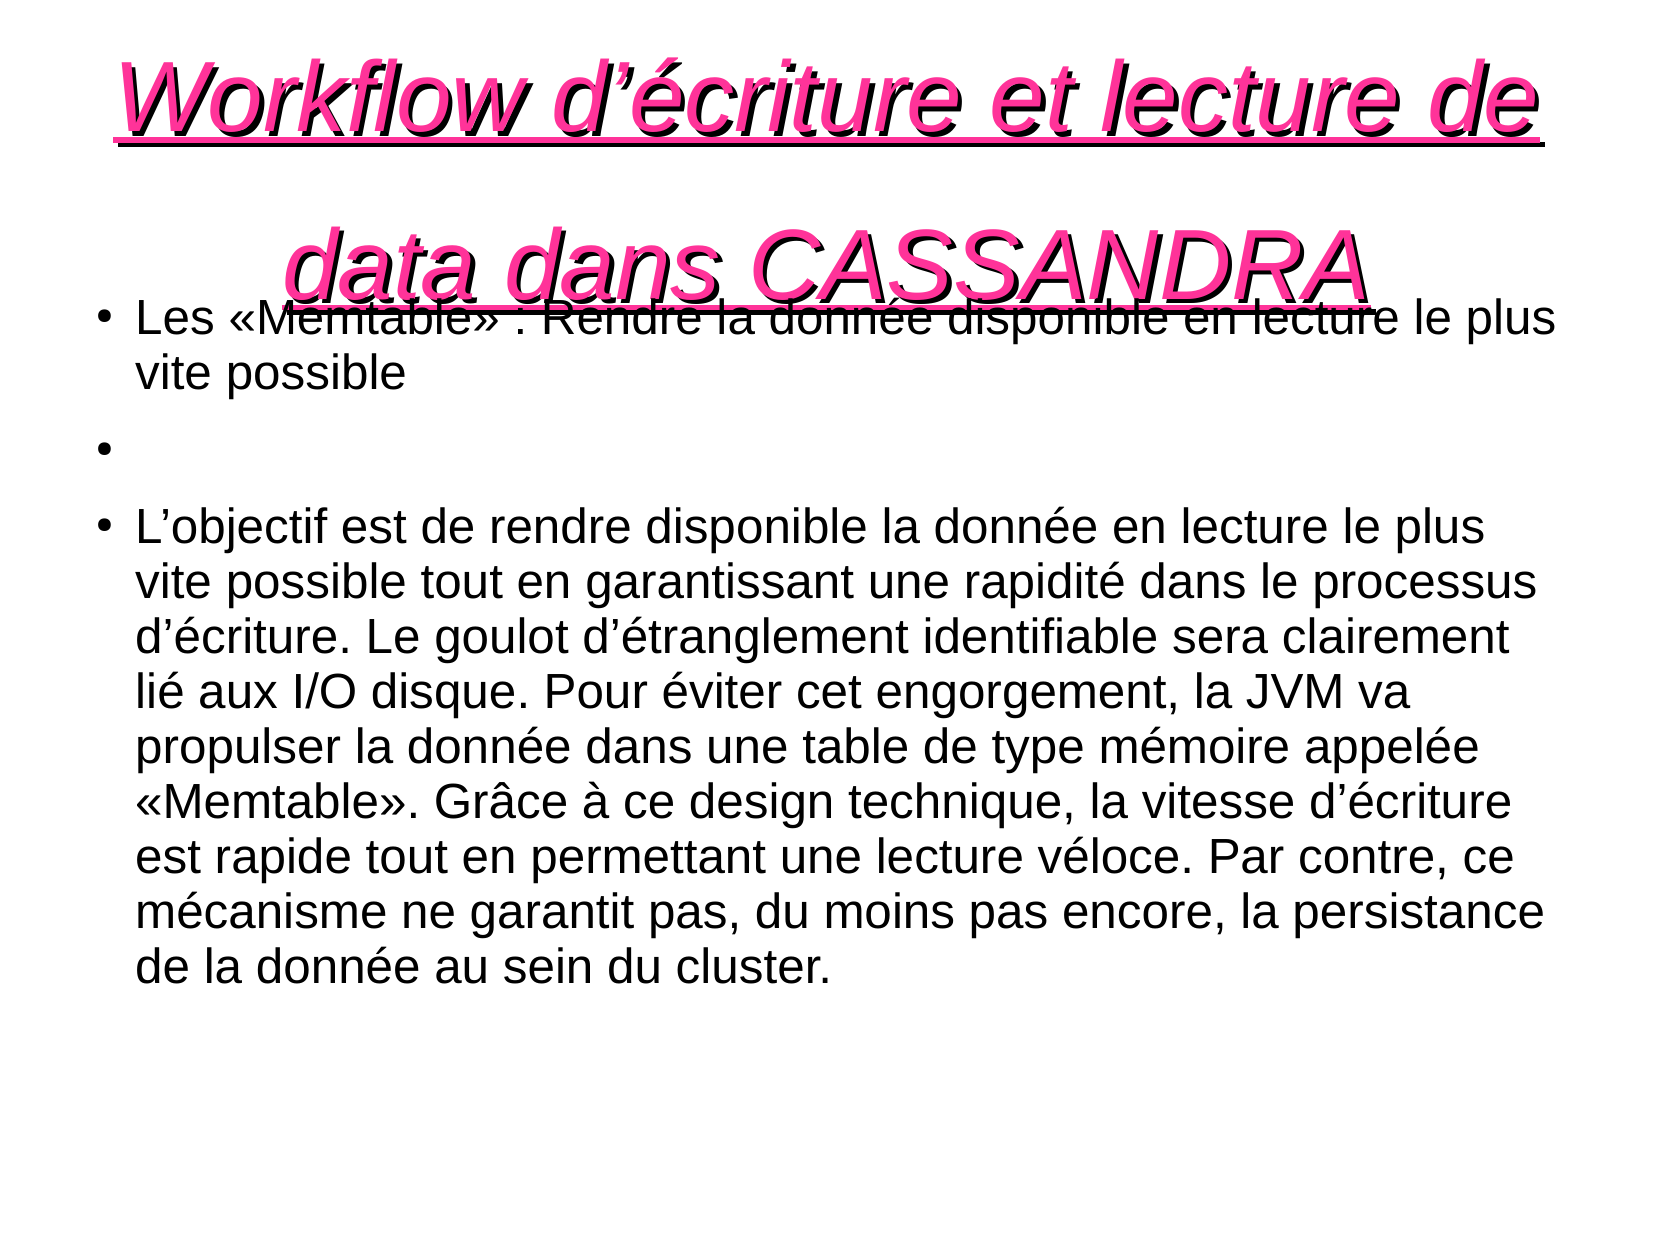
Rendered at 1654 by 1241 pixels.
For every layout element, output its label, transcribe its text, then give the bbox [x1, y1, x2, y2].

title Workflow d’écriture et lecture de data dans CASSANDRA [82, 12, 1571, 290]
list Les «Memtable» : Rendre la donnée disponible en lecture le plus vite possible L’objectif est de rendre disponible la donnée en lecture le plus vite possible tout en garantissant une rapidité dans le processus d’écriture. Le goulot d’étranglement identifiable sera clairement lié aux I/O disque. Pour éviter cet engorgement, la JVM va propulser la donnée dans une table de type mémoire appelée «Memtable». Grâce à ce design technique, la vitesse d’écriture est rapide tout en permettant une lecture véloce. Par contre, ce mécanisme ne garantit pas, du moins pas encore, la persistance de la donnée au sein du cluster. [82, 290, 1571, 1010]
